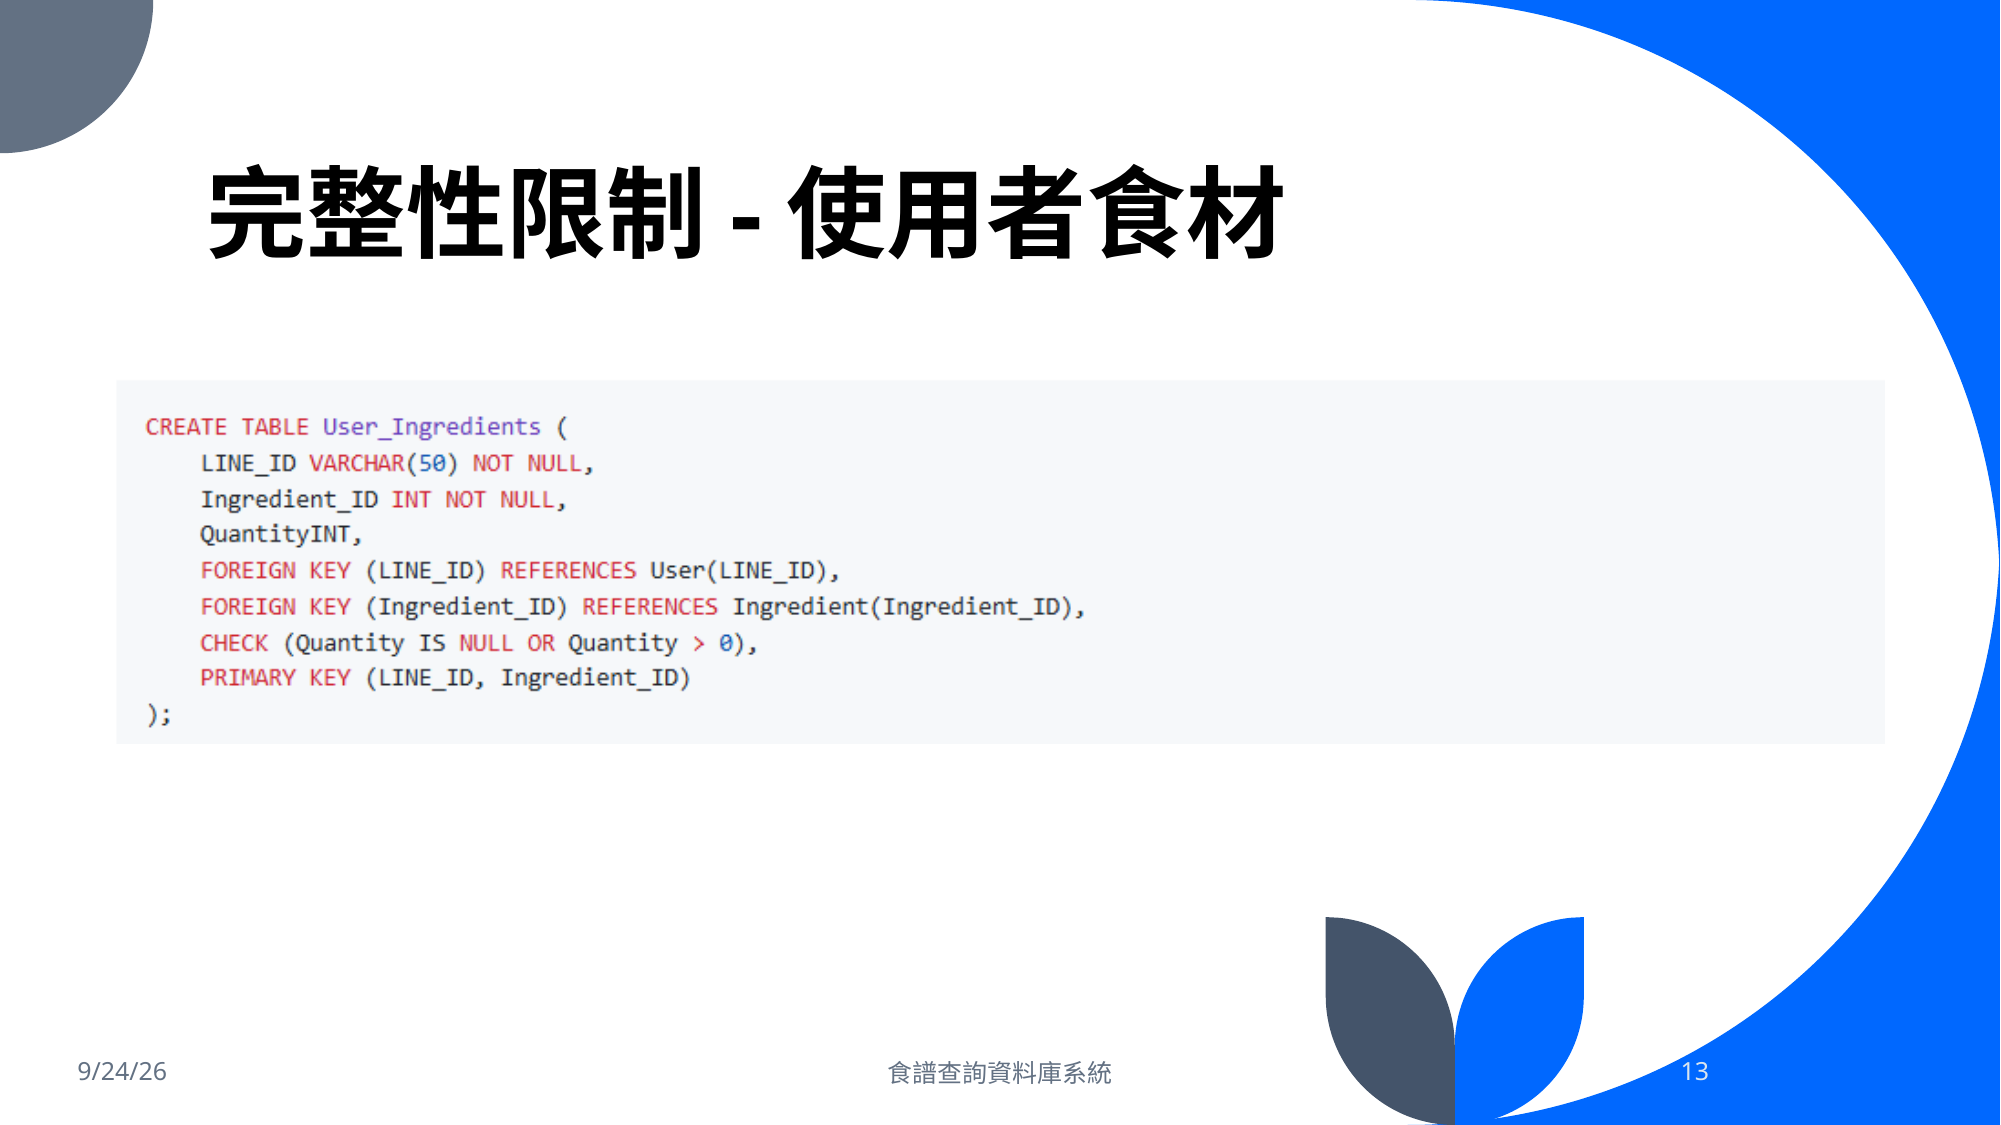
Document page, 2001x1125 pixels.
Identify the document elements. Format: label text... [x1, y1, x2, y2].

footer 食譜查詢資料庫系統 [662, 1042, 1338, 1103]
slide_number 13 [1665, 1042, 1938, 1103]
slide_number 6/10/2025 [62, 1042, 513, 1103]
title 完整性限制-使用者食材 [191, 62, 1796, 280]
picture [115, 377, 1885, 746]
